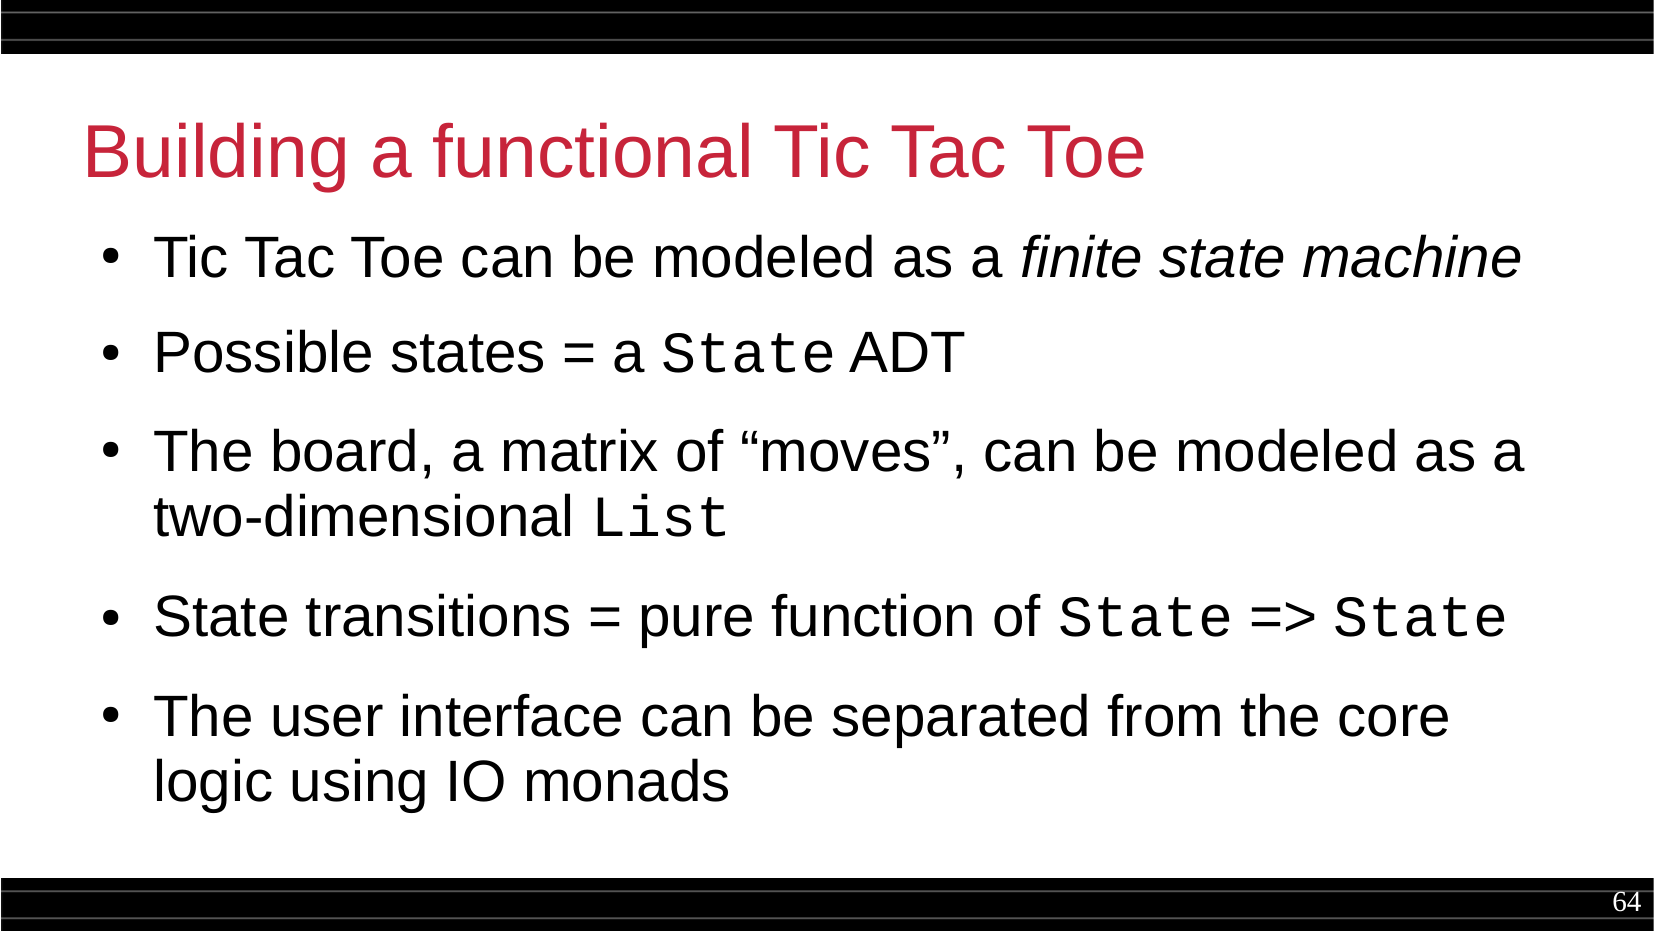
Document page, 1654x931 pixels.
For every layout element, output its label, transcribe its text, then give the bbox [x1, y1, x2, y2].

list Tic Tac Toe can be modeled as a finite state machine Possible states = a State ADT The board, a matrix of “moves”, can be modeled as a two-dimensional List State transitions = pure function of State => State The user interface can be separated from the core logic using IO monads [82, 225, 1571, 856]
title Building a functional Tic Tac Toe [82, 92, 1571, 211]
picture [1, 0, 1654, 54]
picture [1, 878, 1654, 931]
